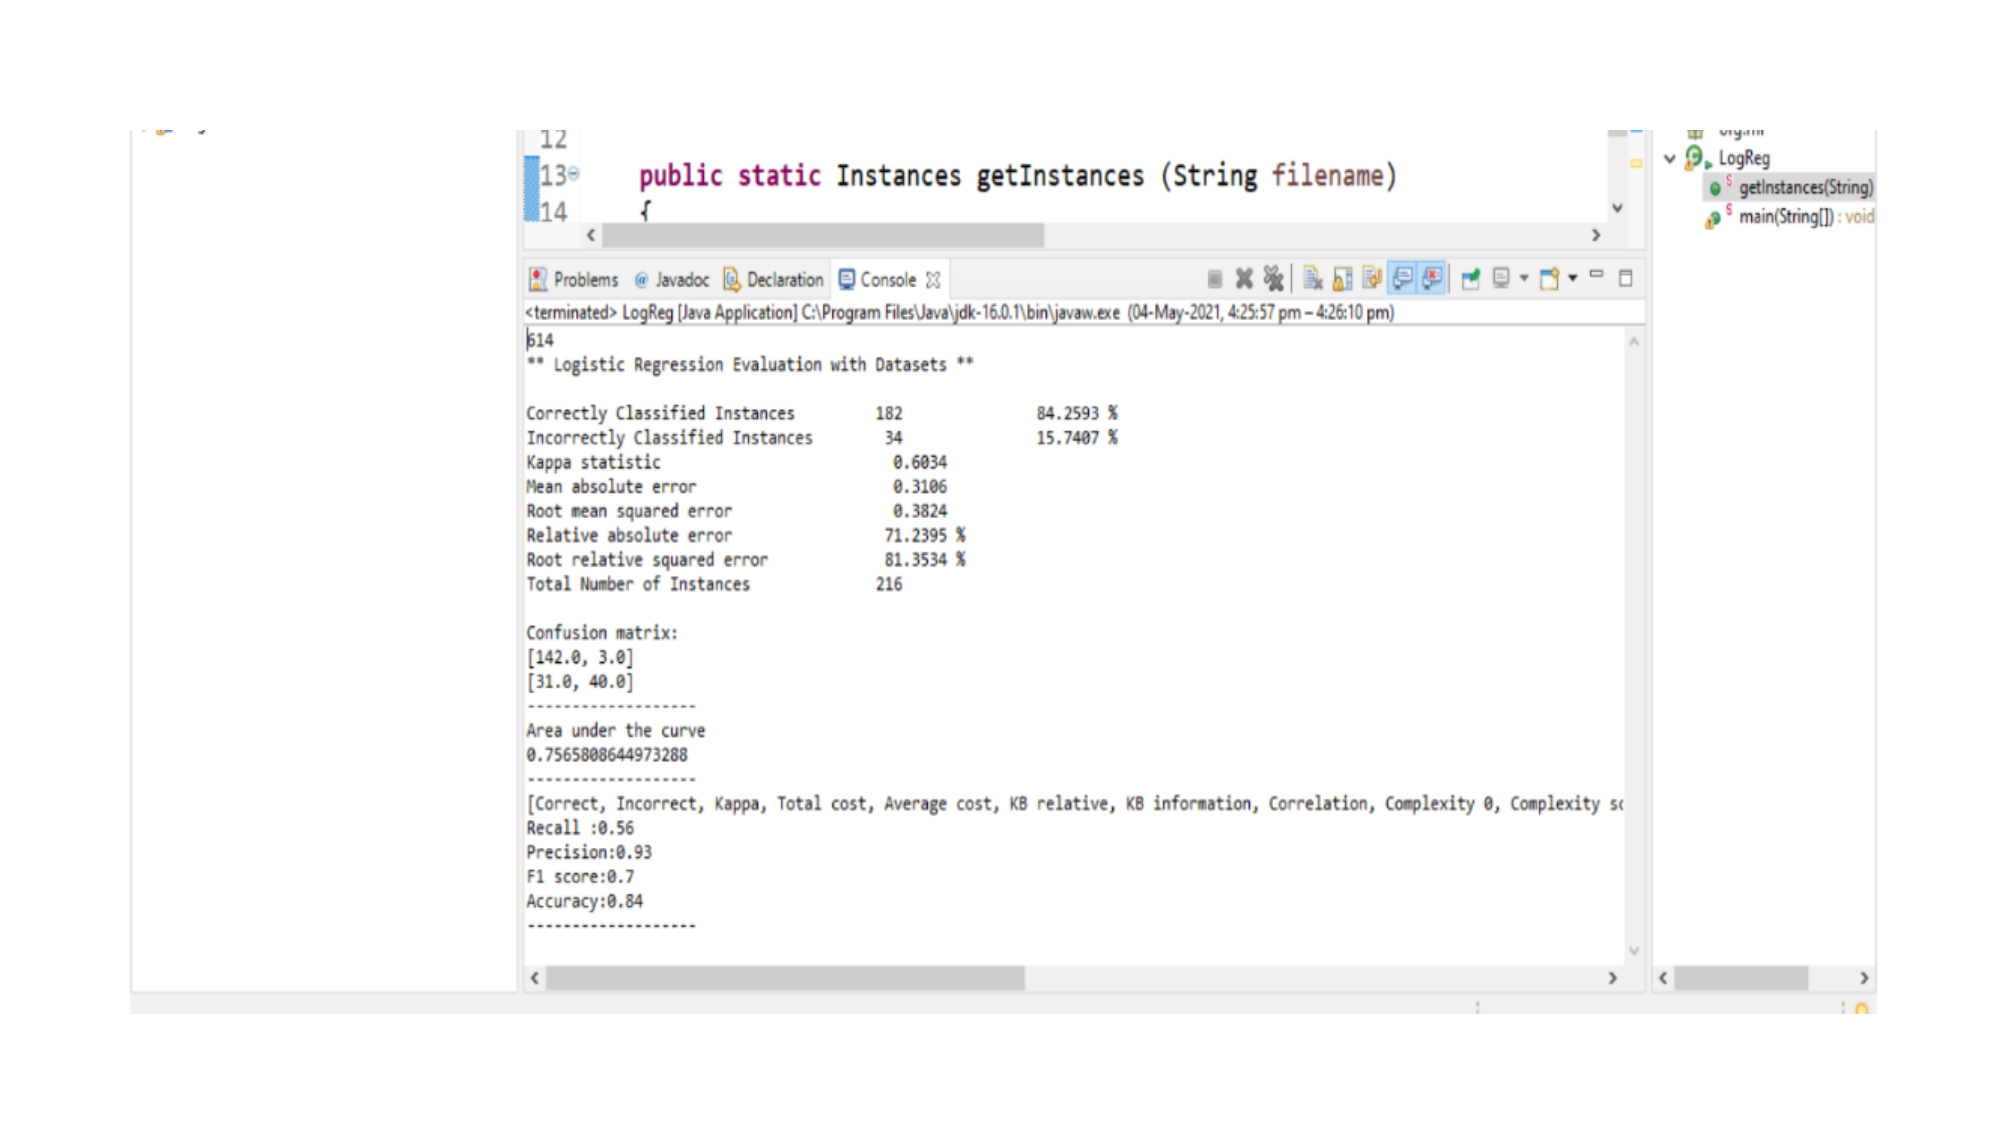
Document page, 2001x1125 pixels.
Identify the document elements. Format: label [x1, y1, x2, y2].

picture [124, 130, 1897, 1014]
